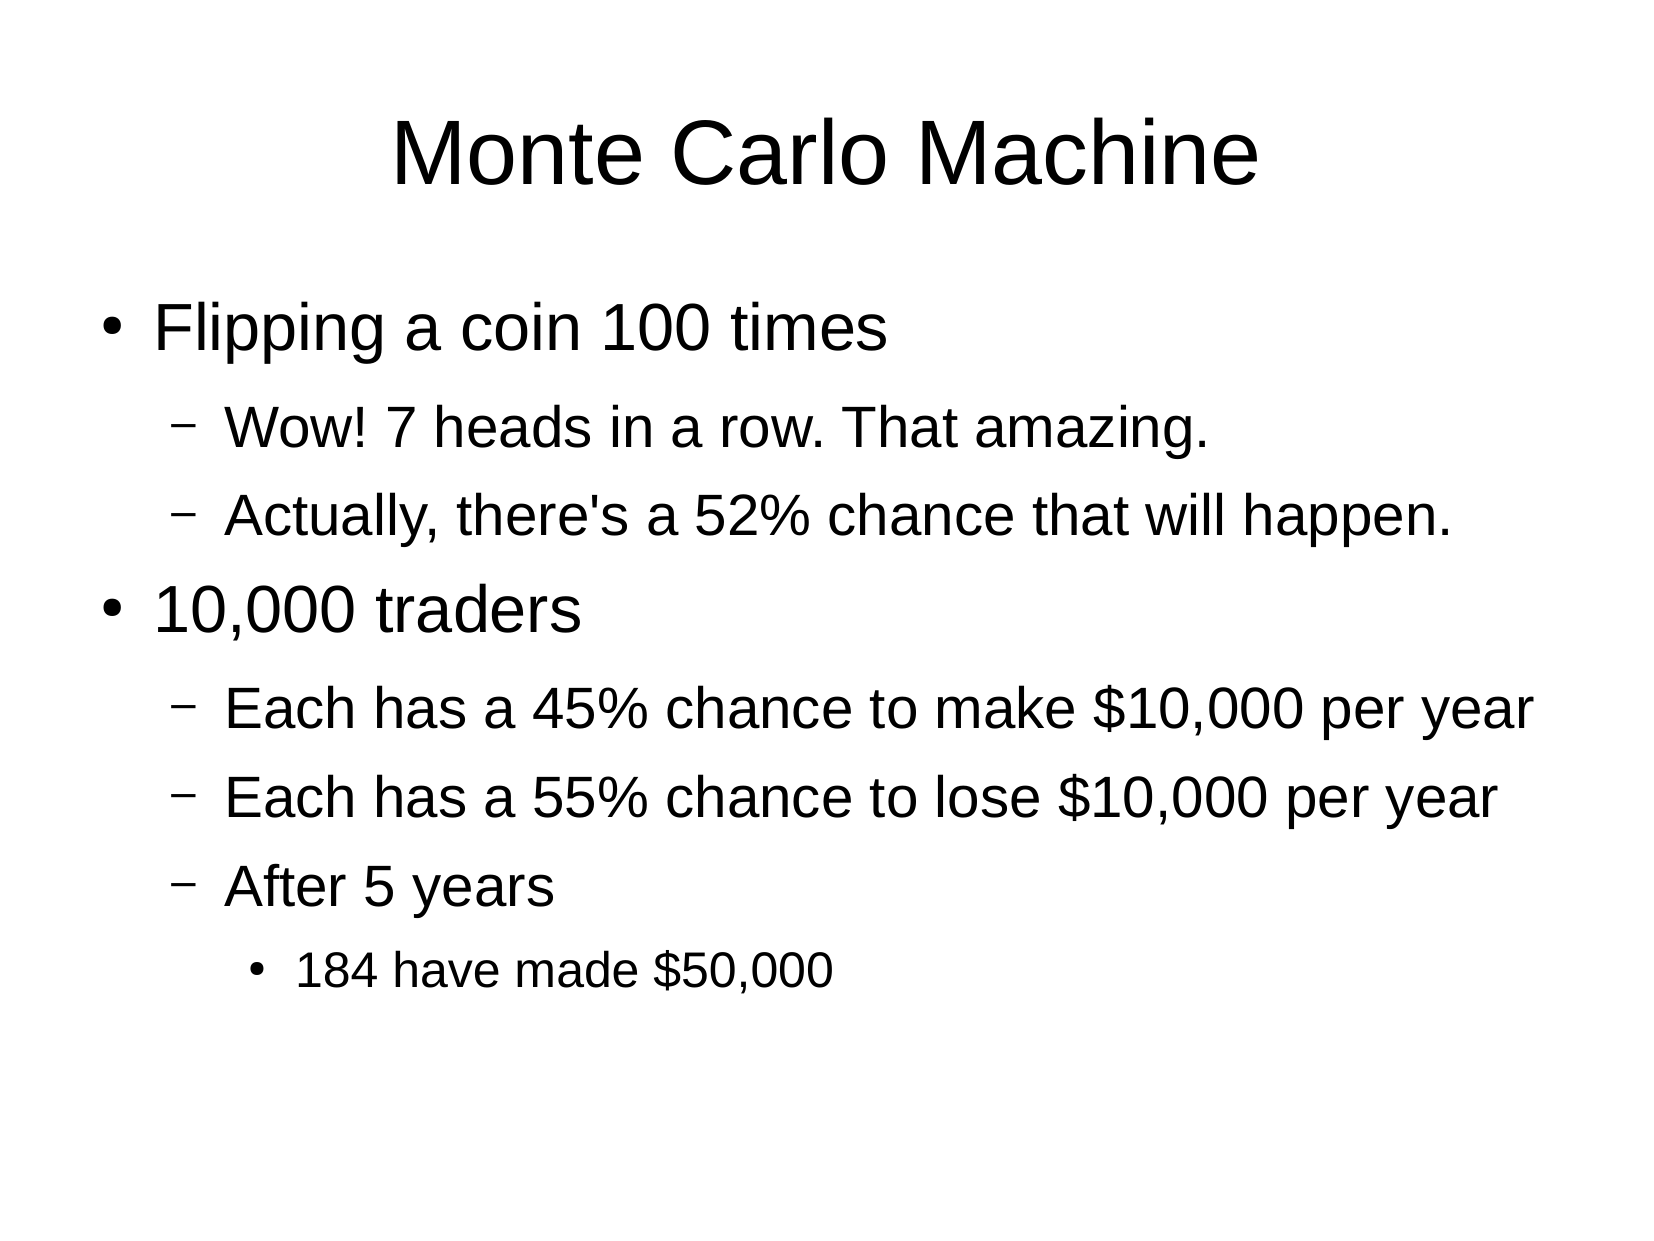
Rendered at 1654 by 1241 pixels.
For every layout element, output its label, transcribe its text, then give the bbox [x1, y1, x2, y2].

title Monte Carlo Machine [82, 49, 1571, 257]
list Flipping a coin 100 times Wow! 7 heads in a row. That amazing. Actually, there's a 52% chance that will happen. 10,000 traders Each has a 45% chance to make $10,000 per year Each has a 55% chance to lose $10,000 per year After 5 years 184 have made $50,000 [82, 290, 1571, 1010]
